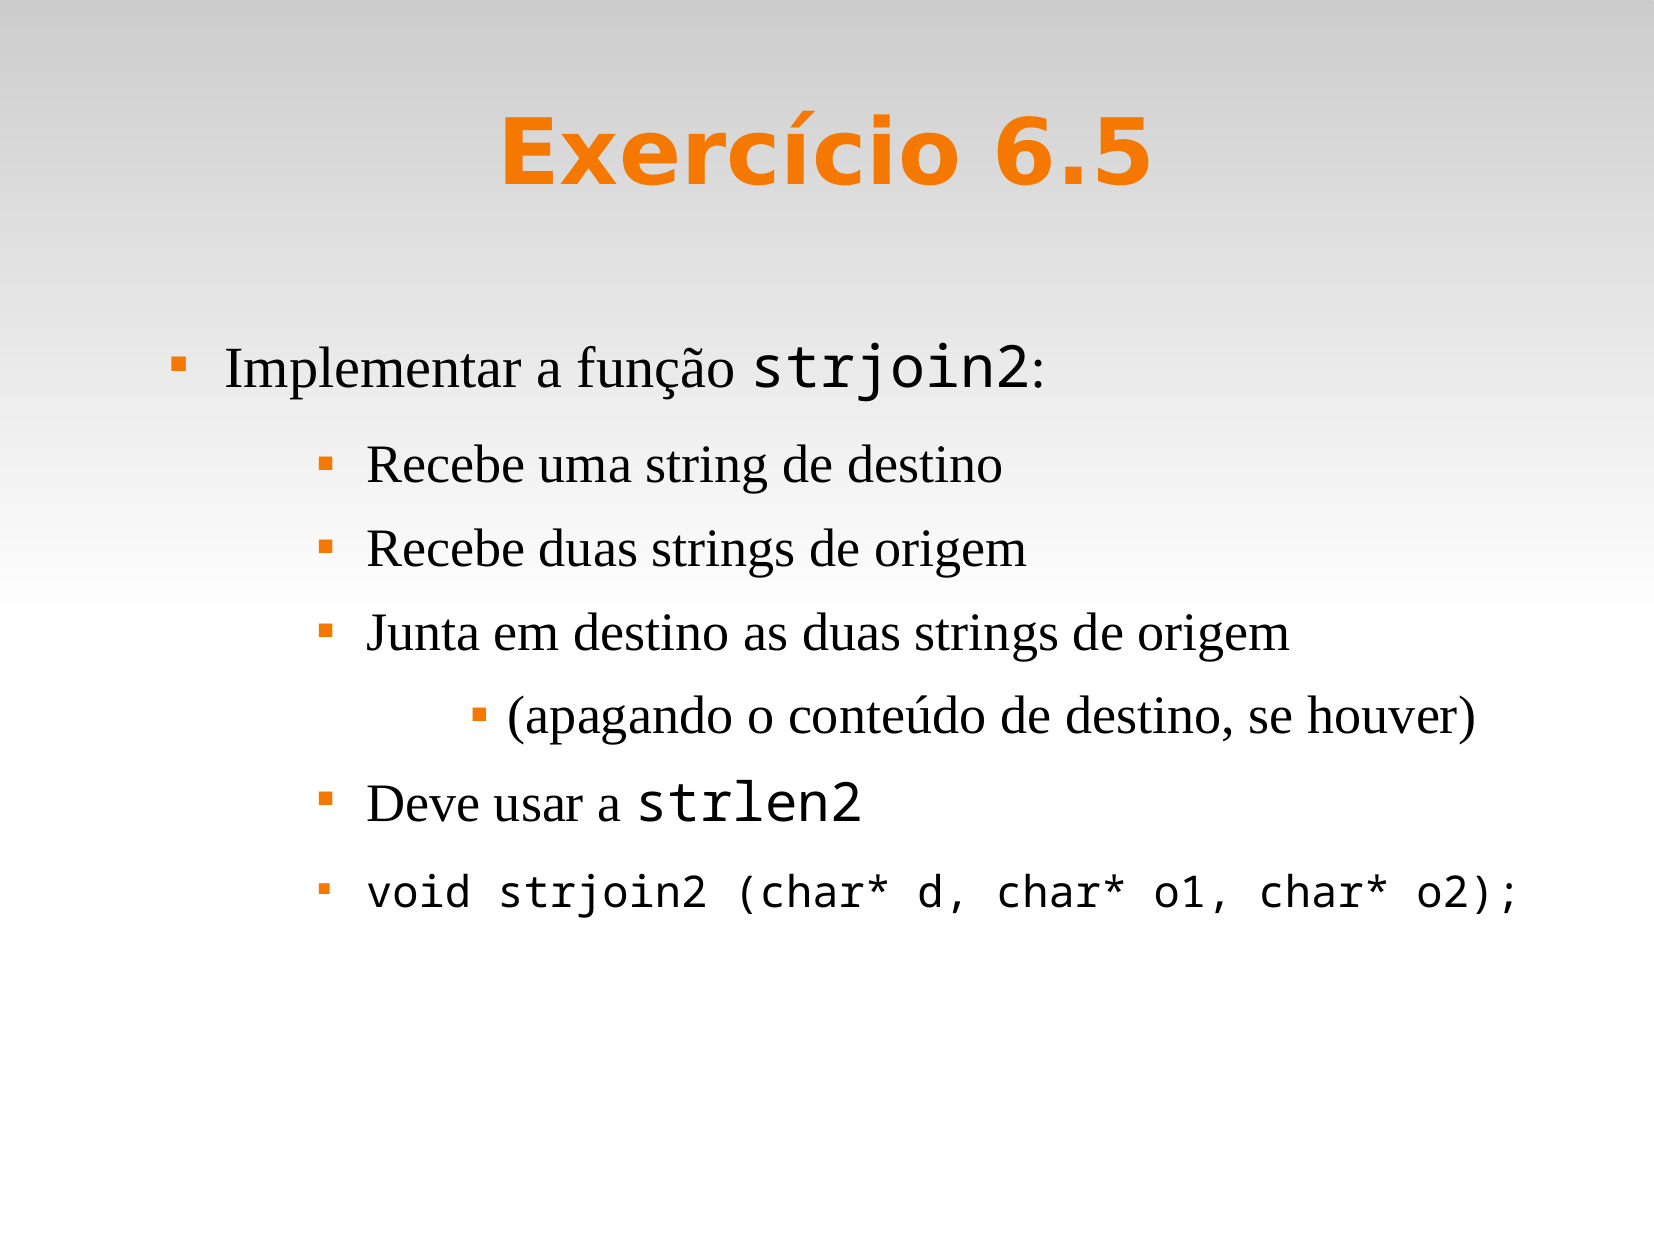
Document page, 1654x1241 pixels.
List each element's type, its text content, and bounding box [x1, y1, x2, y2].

title Exercício 6.5 [82, 49, 1571, 257]
list Implementar a função strjoin2: Recebe uma string de destino Recebe duas strings de origem Junta em destino as duas strings de origem (apagando o conteúdo de destino, se houver) Deve usar a strlen2 void strjoin2 (char* d, char* o1, char* o2); [82, 325, 1571, 1183]
